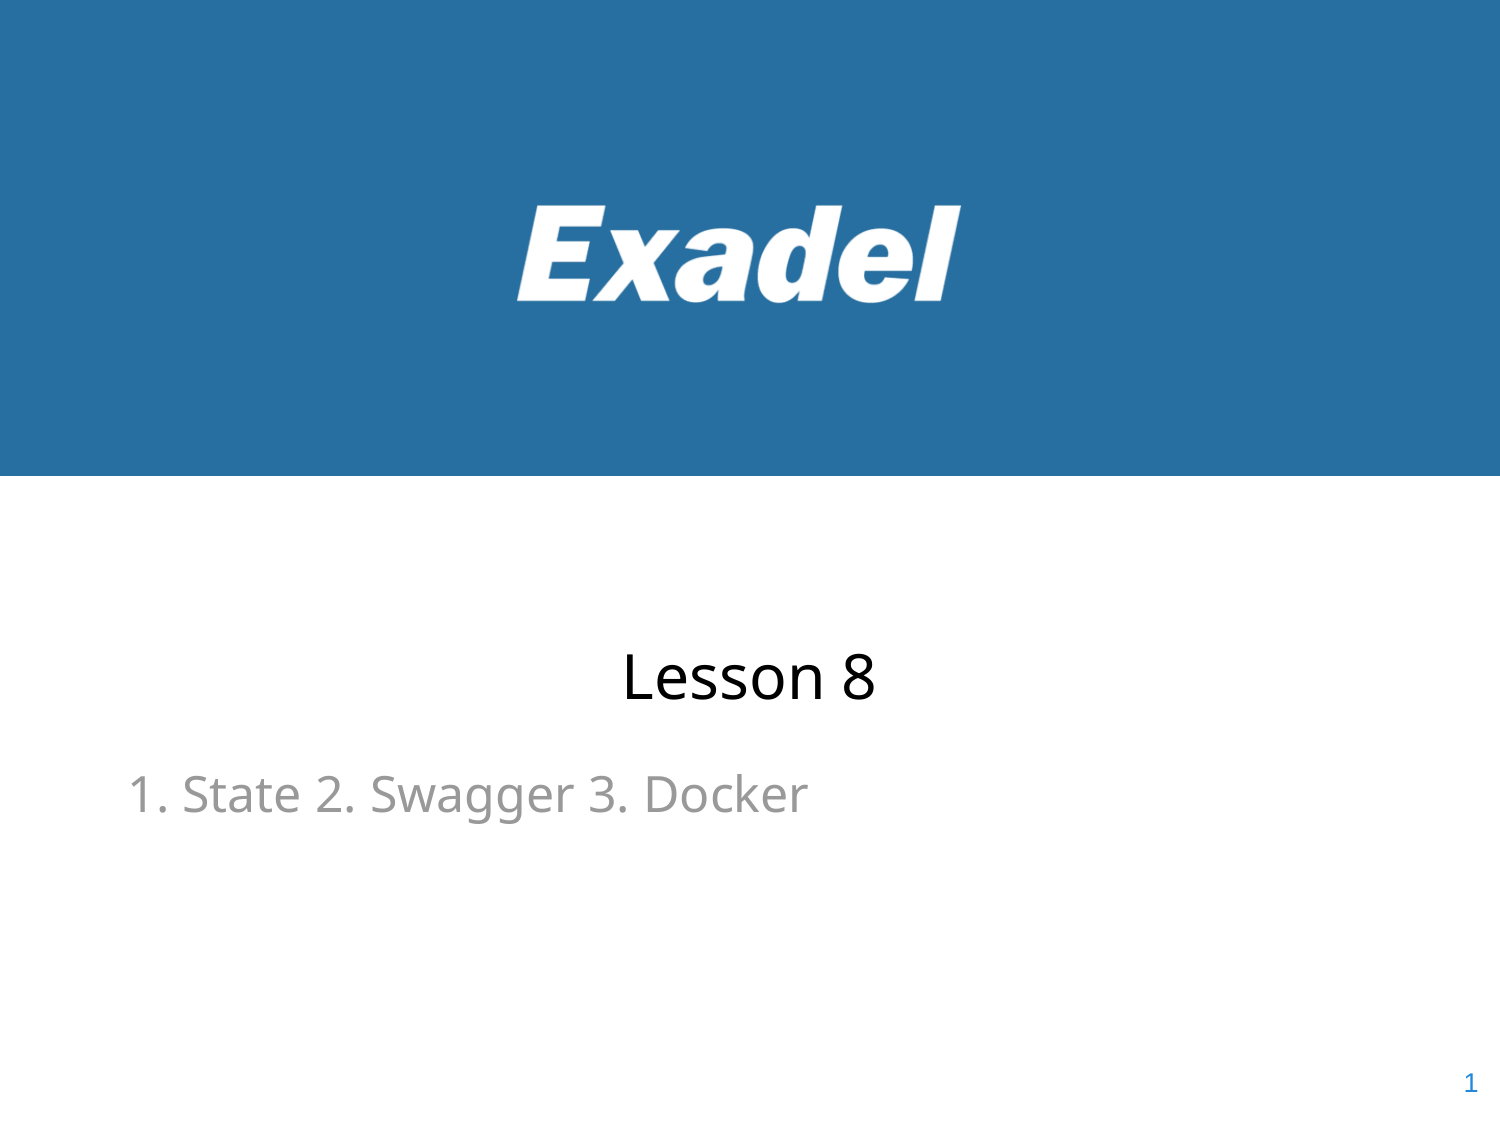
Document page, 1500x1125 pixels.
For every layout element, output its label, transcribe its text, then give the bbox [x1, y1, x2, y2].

subtitle 1. State 2. Swagger 3. Docker [112, 747, 1388, 917]
title Lesson 8 [112, 612, 1388, 728]
picture [364, 136, 1136, 371]
slide_number <number> [1403, 1038, 1494, 1125]
